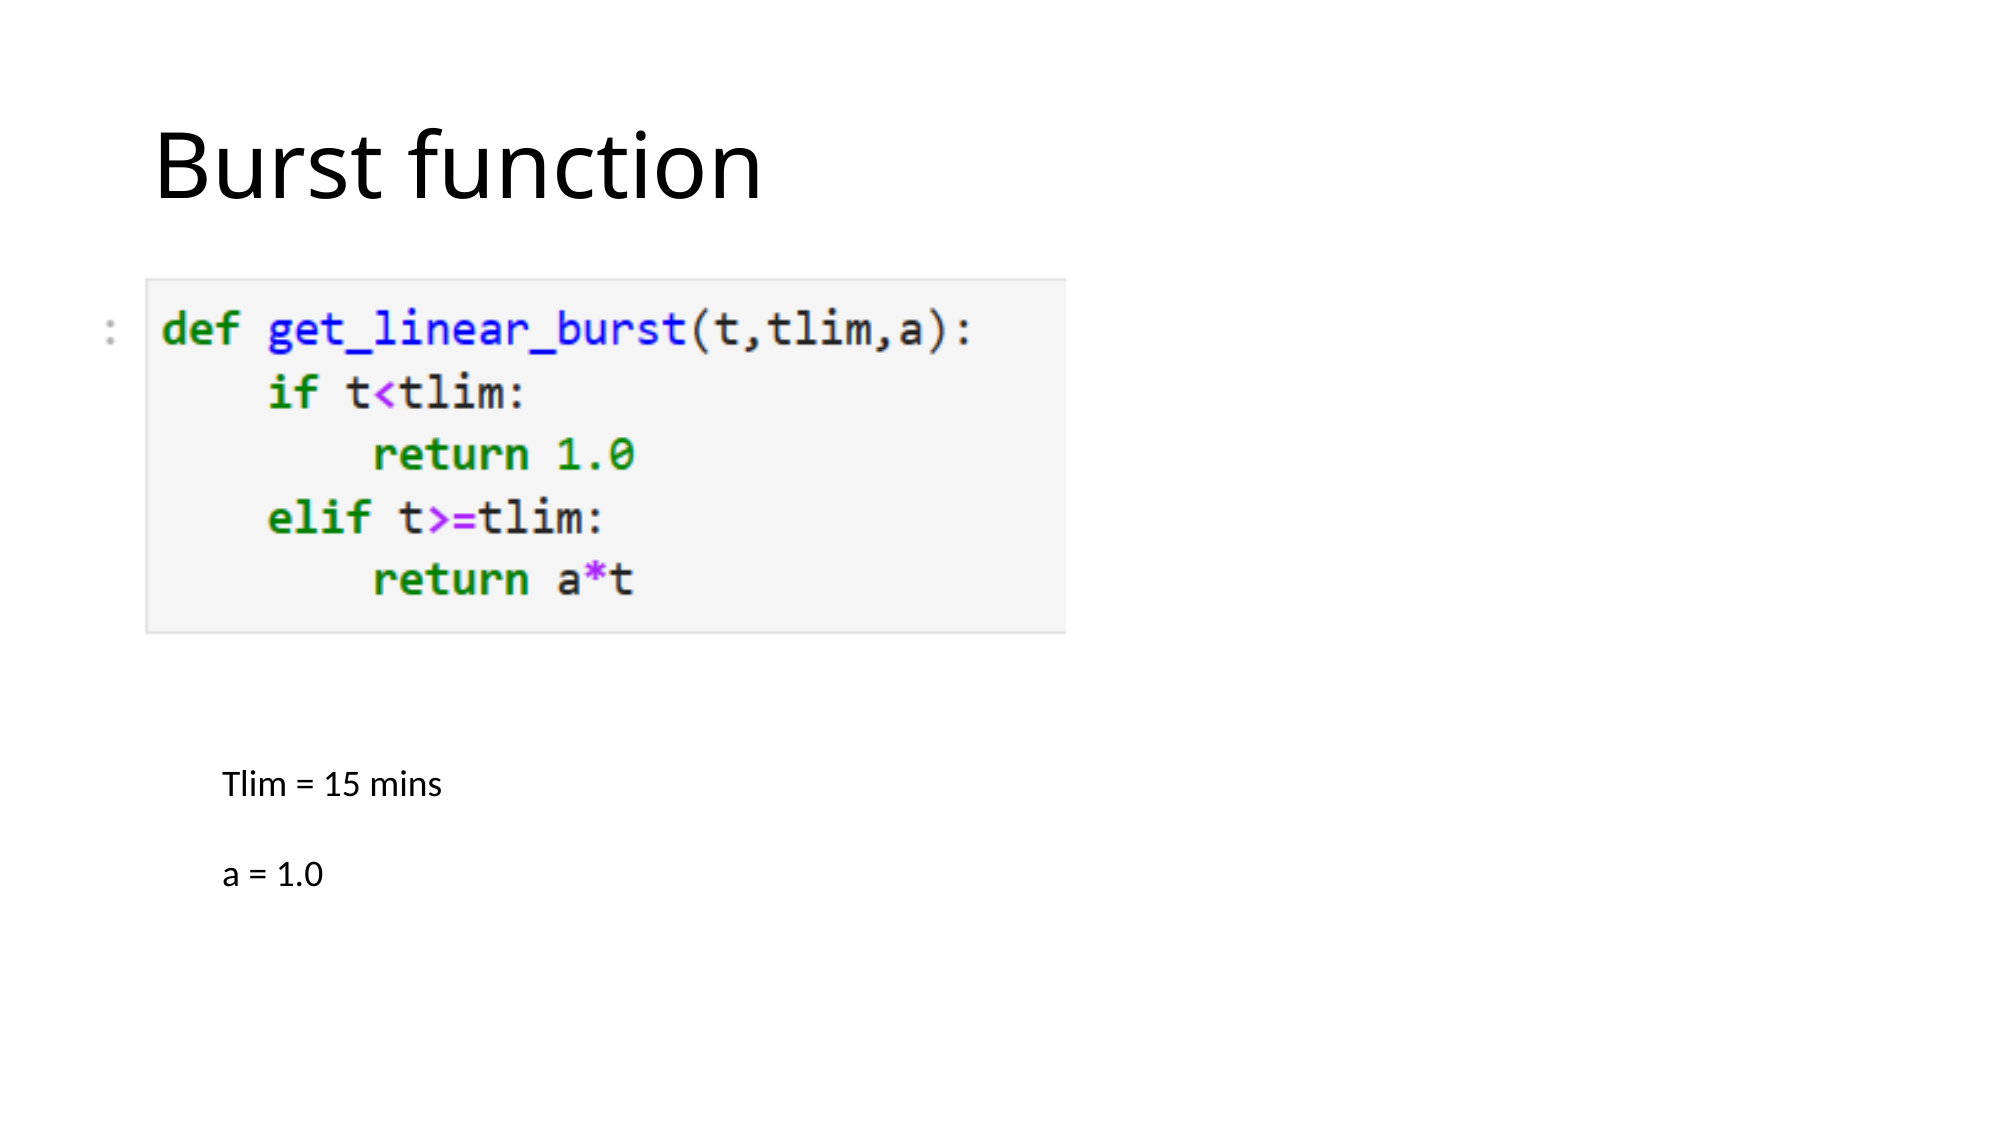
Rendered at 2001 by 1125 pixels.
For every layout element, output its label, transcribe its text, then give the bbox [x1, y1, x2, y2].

text_box Tlim = 15 mins a = 1.0 [207, 751, 1049, 904]
picture [103, 277, 1066, 635]
title Burst function [137, 59, 1863, 278]
